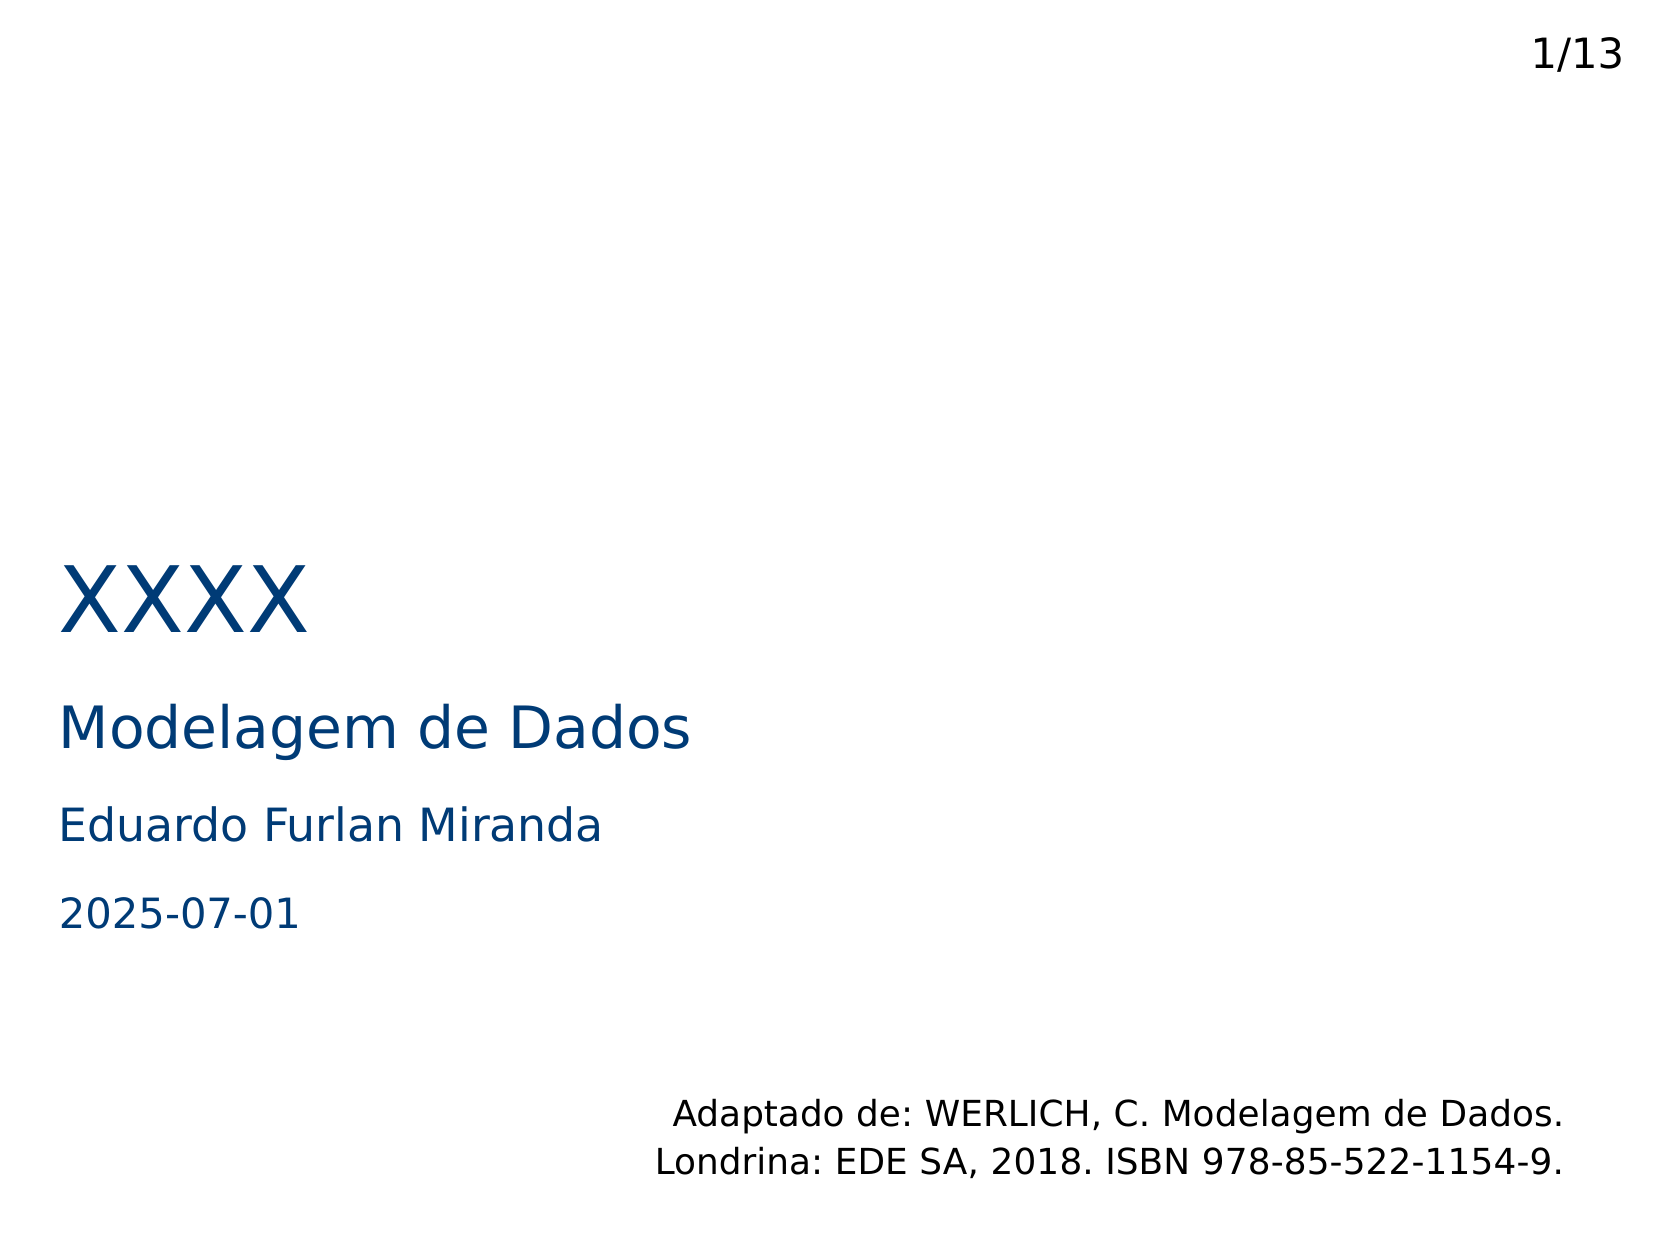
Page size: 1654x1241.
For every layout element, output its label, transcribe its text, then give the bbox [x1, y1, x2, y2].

list Adaptado de: WERLICH, C. Modelagem de Dados. Londrina: EDE SA, 2018. ISBN 978-85-522-1154-9. [583, 1086, 1565, 1211]
list XXXX Modelagem de Dados Eduardo Furlan Miranda 2025-07-01 [59, 531, 1625, 1211]
